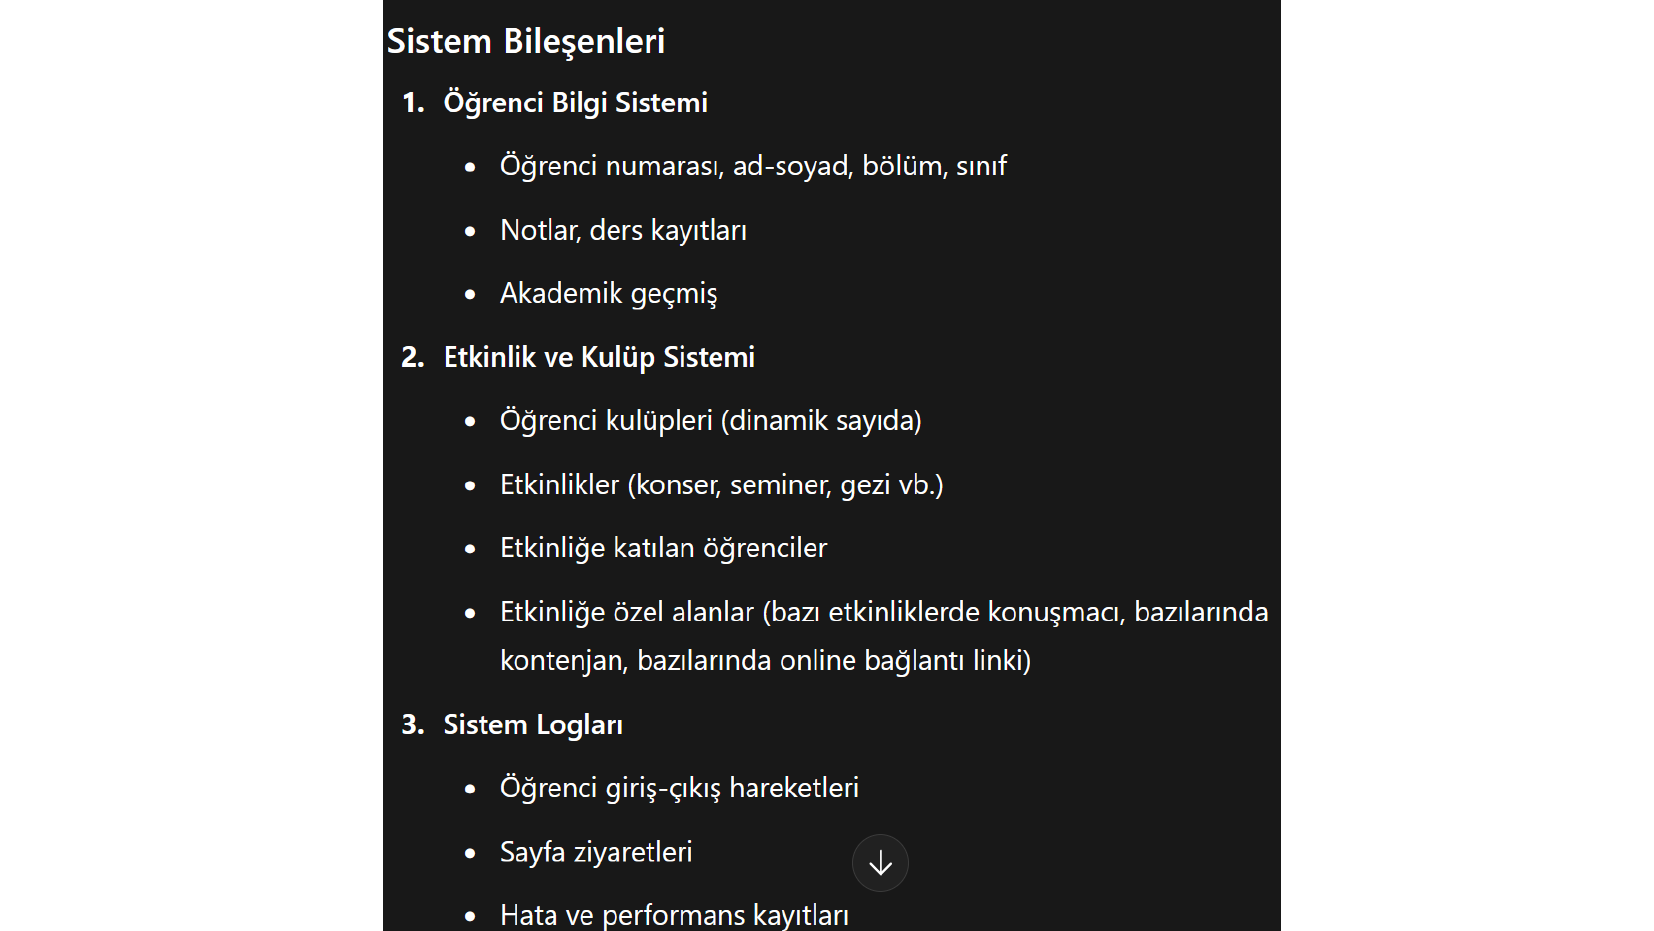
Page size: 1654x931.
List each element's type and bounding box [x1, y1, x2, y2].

picture [383, 0, 1281, 931]
